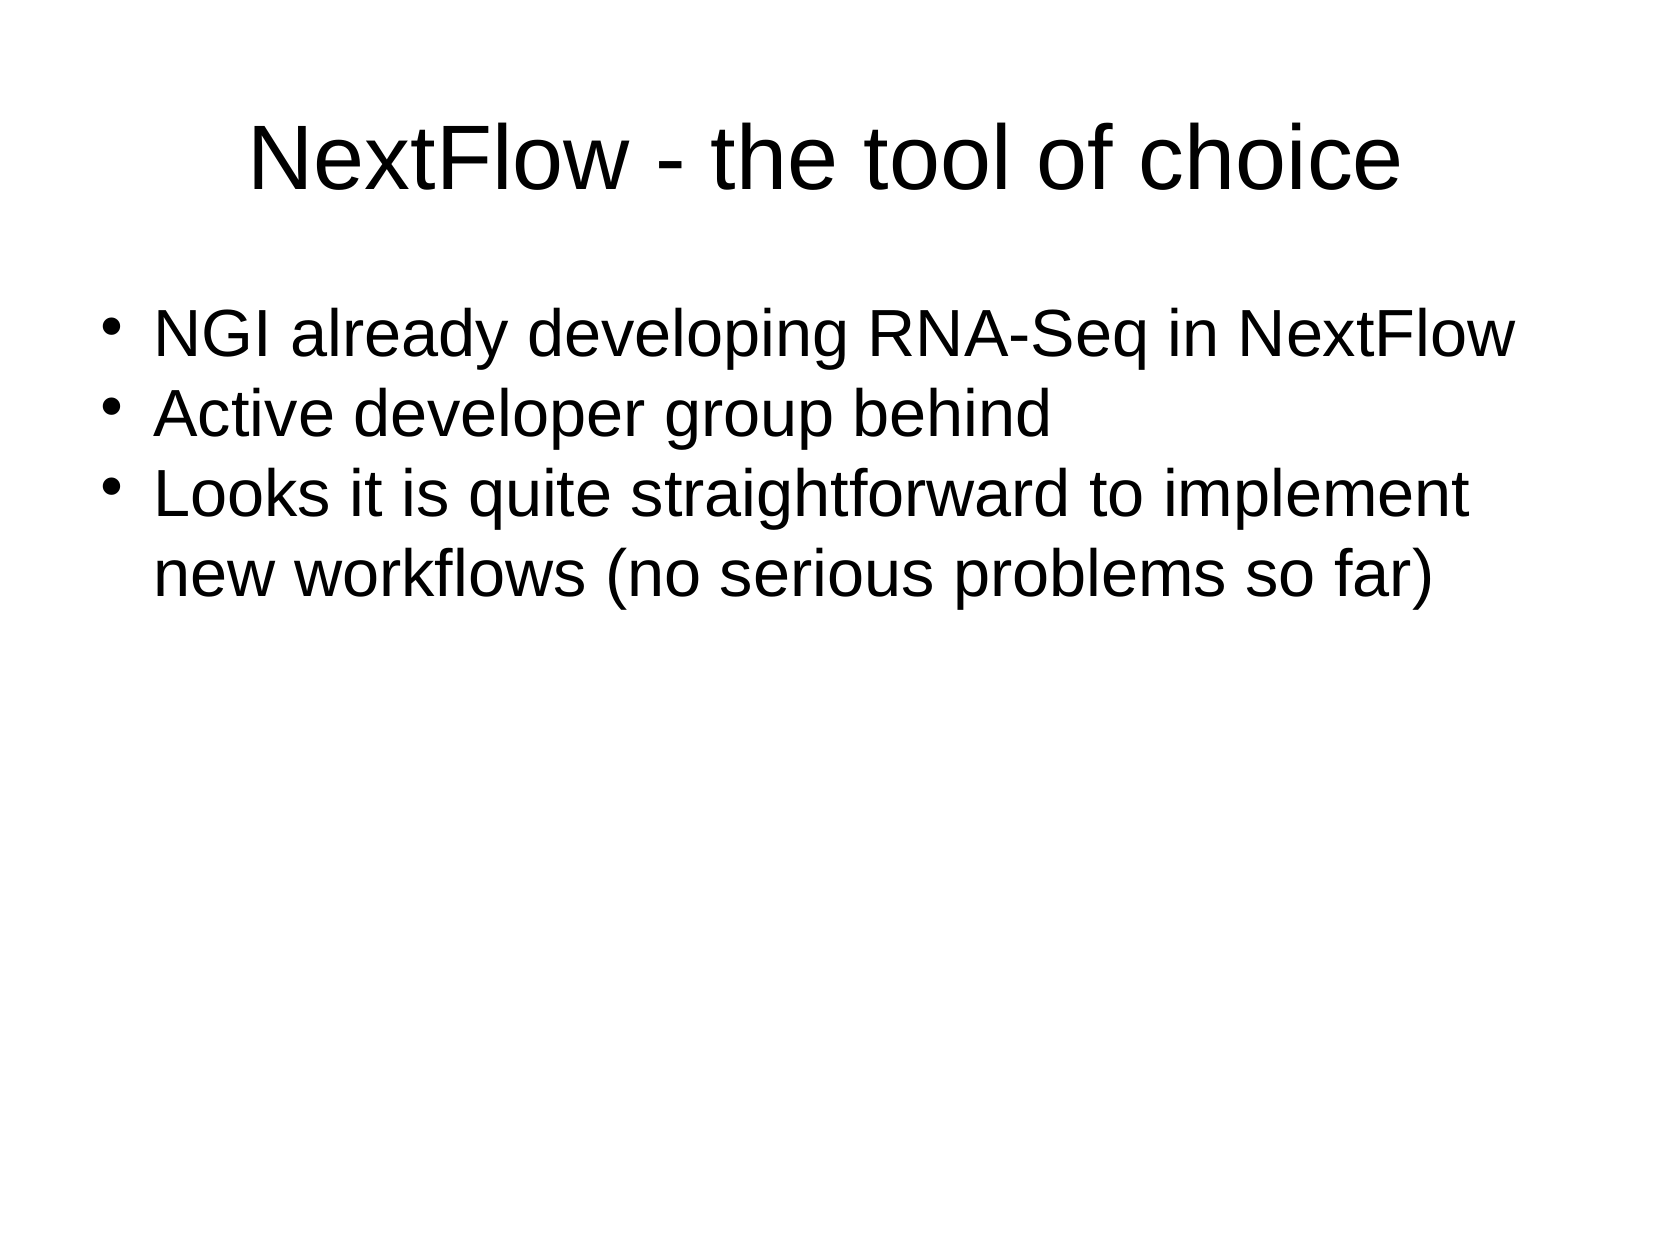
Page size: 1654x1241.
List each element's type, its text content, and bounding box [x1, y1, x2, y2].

text_box NGI already developing RNA-Seq in NextFlow Active developer group behind Looks it is quite straightforward to implement new workflows (no serious problems so far) [82, 290, 1571, 1010]
text_box NextFlow - the tool of choice [82, 49, 1571, 257]
